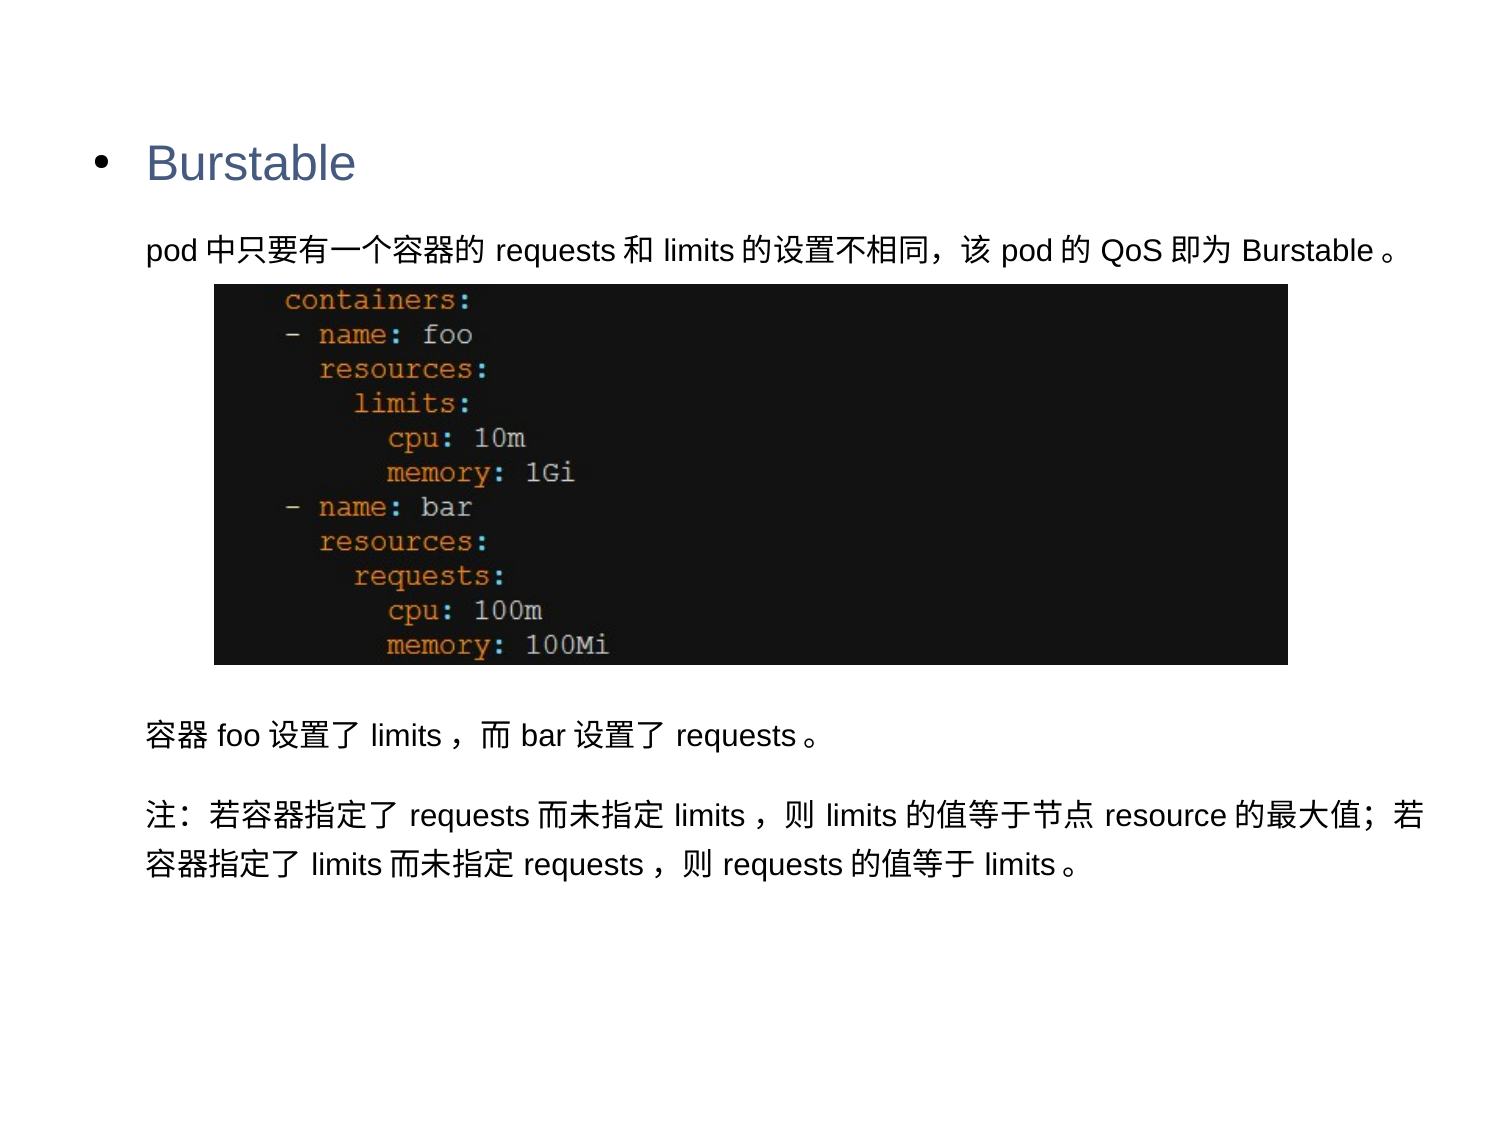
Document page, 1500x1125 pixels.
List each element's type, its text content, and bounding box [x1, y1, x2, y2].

picture [214, 284, 1288, 665]
list Burstable pod中只要有一个容器的requests和limits的设置不相同，该pod的QoS即为Burstable。 容器foo设置了limits，而bar设置了requests。 注：若容器指定了requests而未指定limits，则limits的值等于节点resource的最大值；若容器指定了limits而未指定requests，则requests的值等于limits。 [75, 129, 1425, 916]
